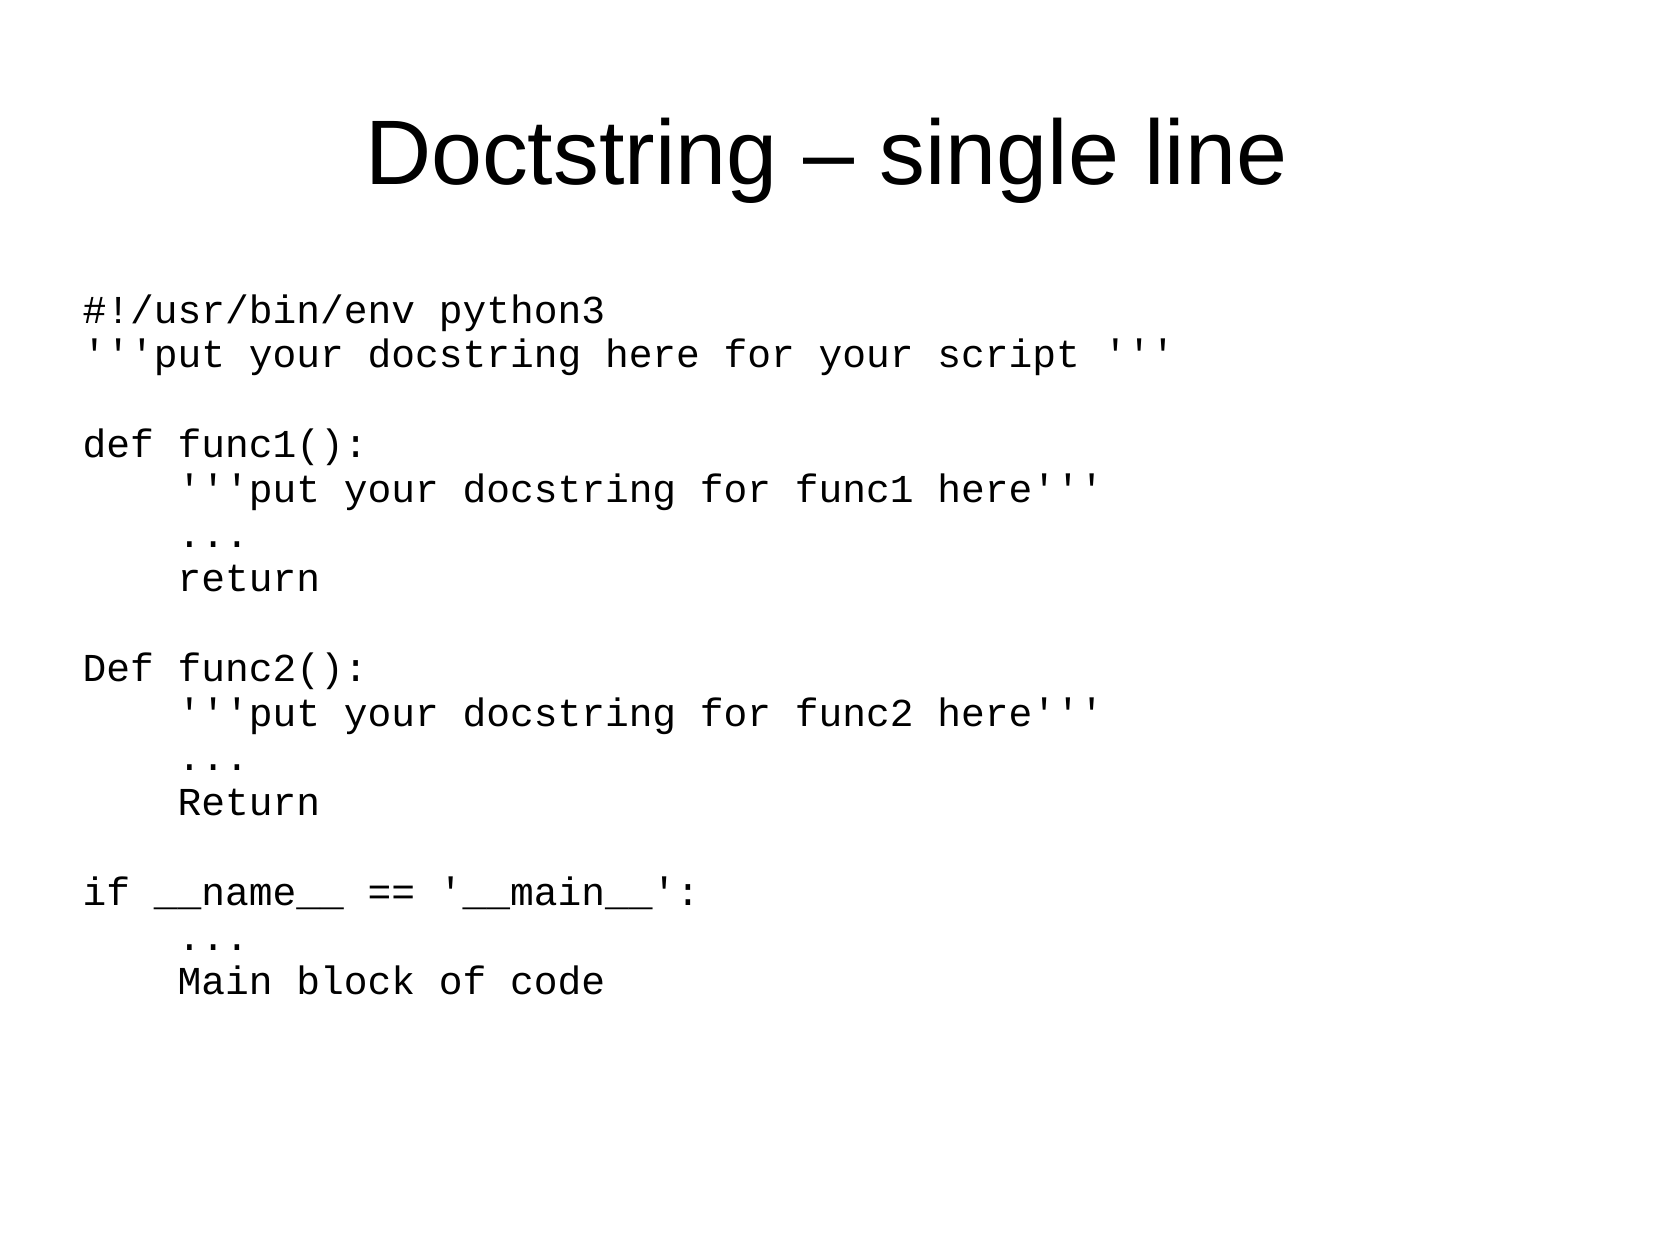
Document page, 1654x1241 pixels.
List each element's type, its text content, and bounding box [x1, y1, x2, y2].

title Doctstring – single line [82, 49, 1571, 257]
list #!/usr/bin/env python3 '''put your docstring here for your script ''' def func1(): '''put your docstring for func1 here''' ... return Def func2(): '''put your docstring for func2 here''' ... Return if __name__ == '__main__': ... Main block of code [82, 290, 1571, 1010]
